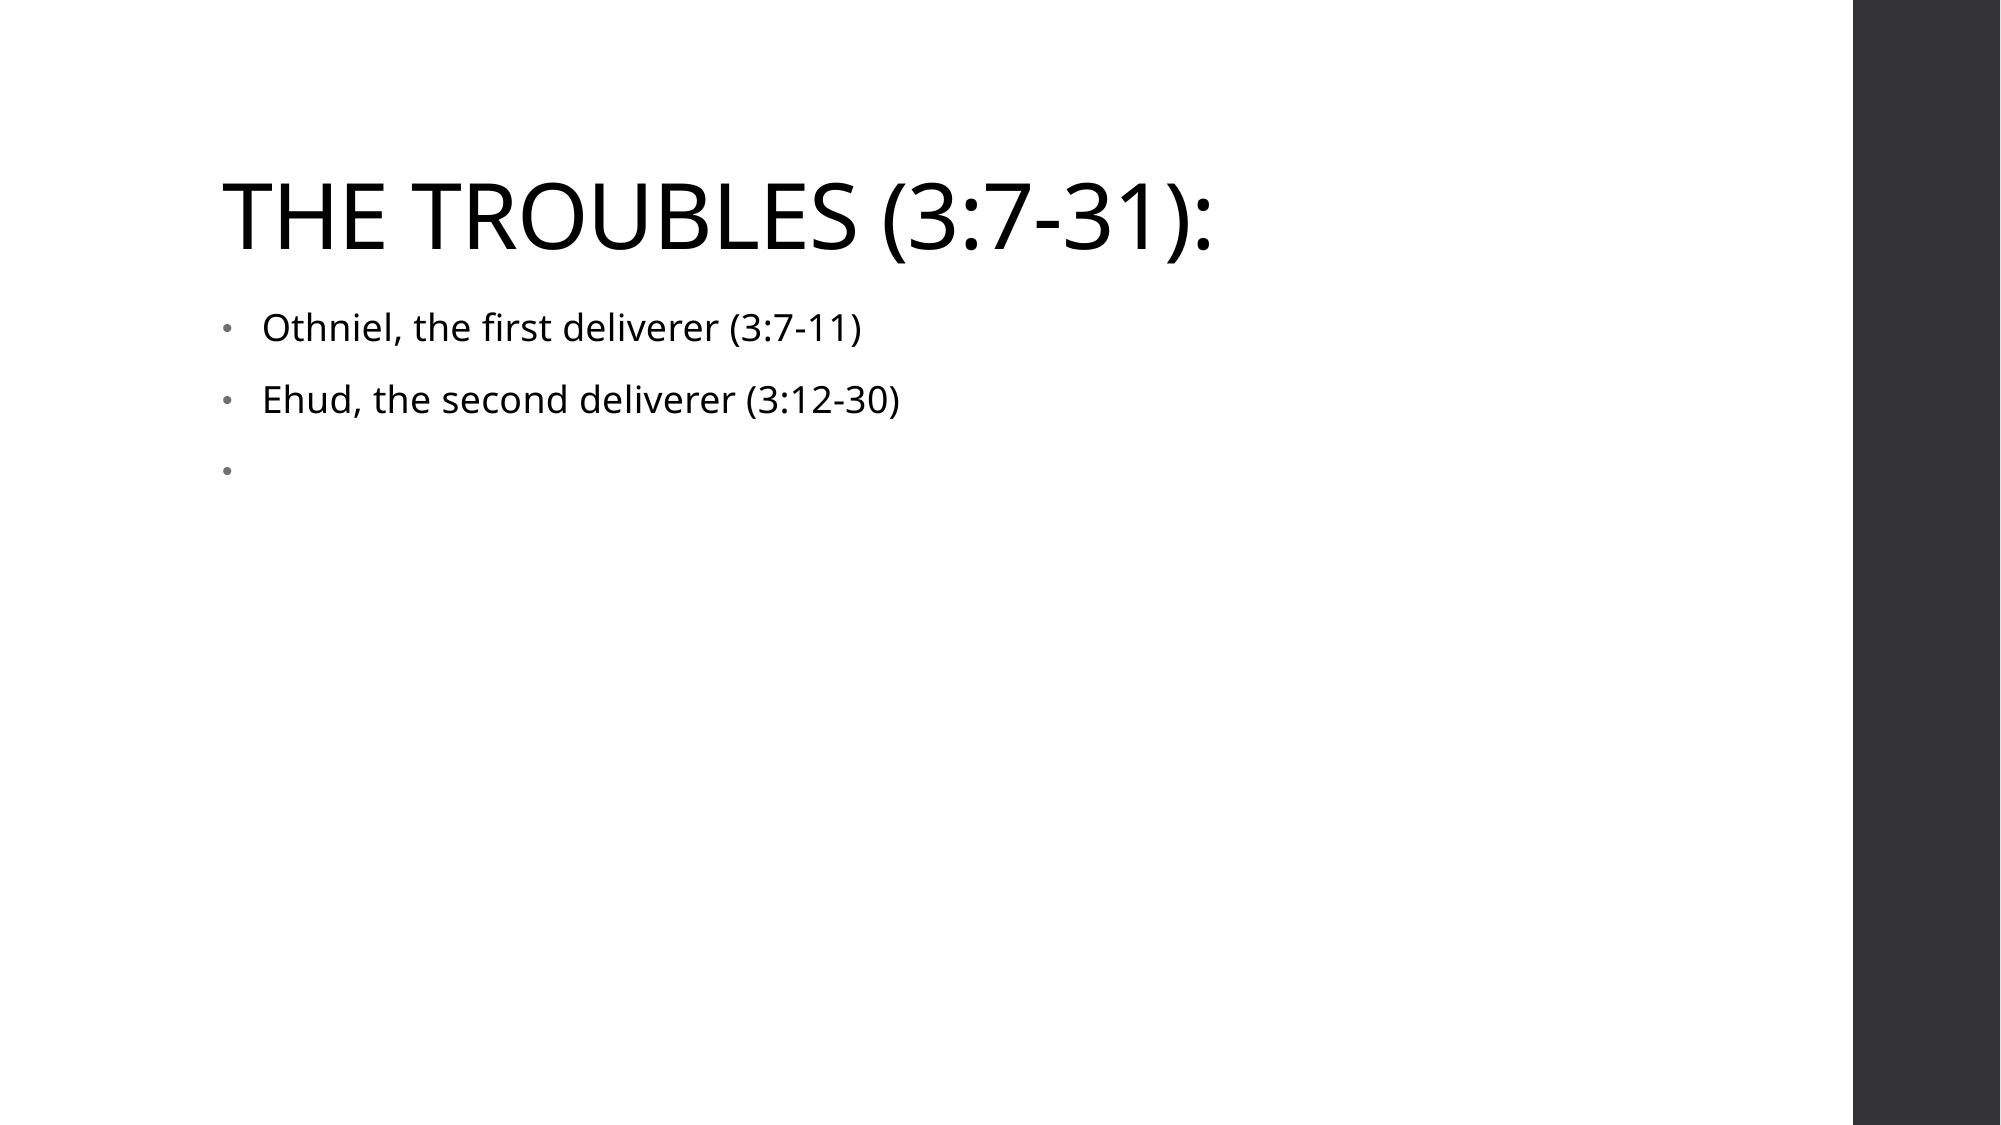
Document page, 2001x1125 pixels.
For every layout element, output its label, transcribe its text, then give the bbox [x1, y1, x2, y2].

title THE TROUBLES (3:7-31): [206, 60, 1797, 278]
list Othniel, the first deliverer (3:7-11) Ehud, the second deliverer (3:12-30) [206, 299, 1617, 1014]
